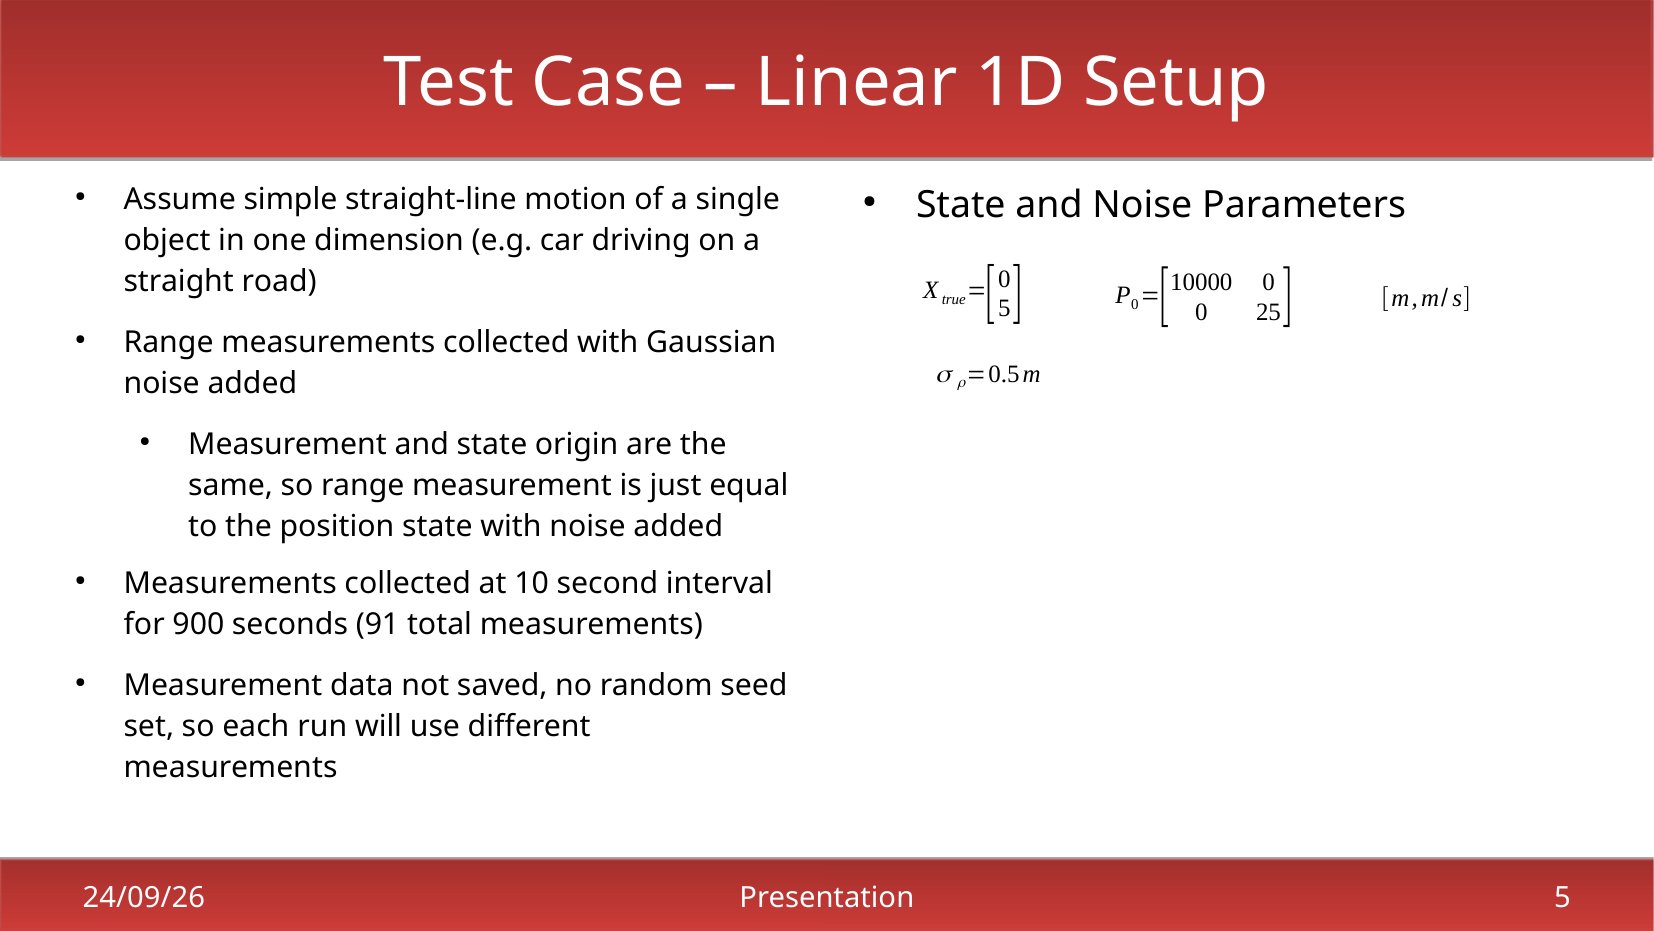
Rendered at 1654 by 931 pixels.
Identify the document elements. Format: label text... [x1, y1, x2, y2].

list State and Noise Parameters [845, 177, 1595, 792]
list Assume simple straight-line motion of a single object in one dimension (e.g. car driving on a straight road) Range measurements collected with Gaussian noise added Measurement and state origin are the same, so range measurement is just equal to the position state with noise added Measurements collected at 10 second interval for 900 seconds (91 total measurements) Measurement data not saved, no random seed set, so each run will use different measurements [59, 177, 809, 792]
chart [928, 360, 1048, 420]
chart [1107, 265, 1300, 330]
title Test Case – Linear 1D Setup [59, 23, 1595, 133]
chart [915, 262, 1029, 325]
chart [1375, 284, 1477, 313]
picture [0, 857, 1654, 931]
picture [0, 0, 1654, 161]
